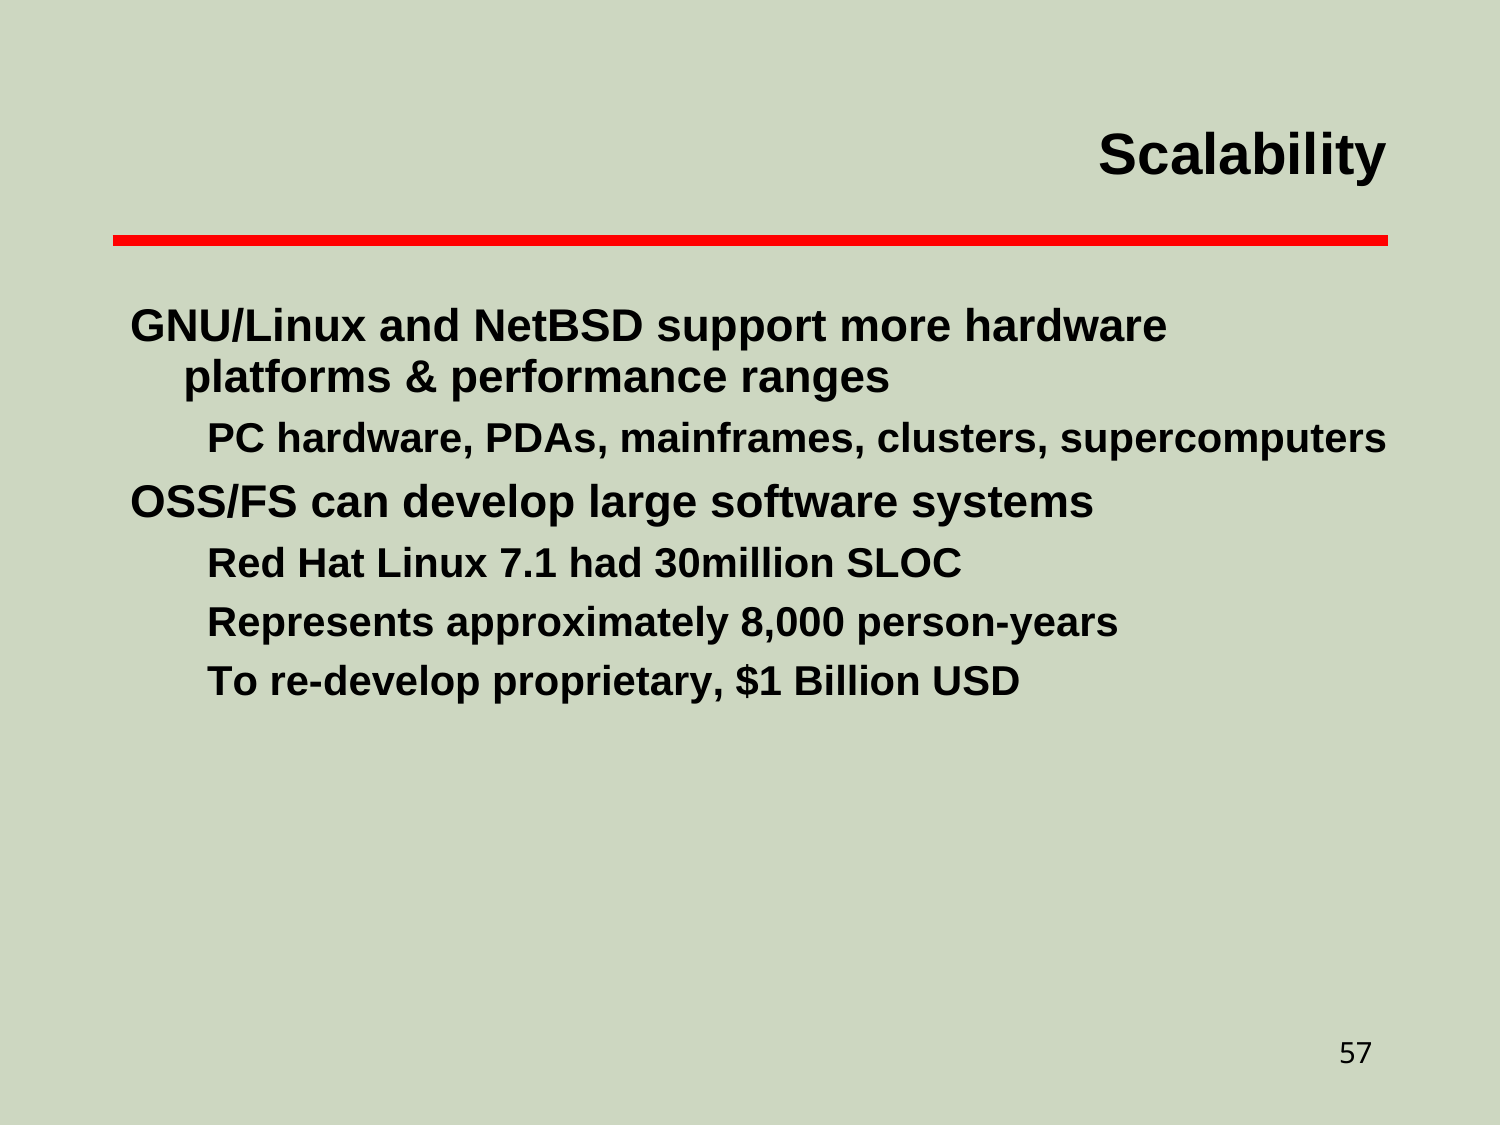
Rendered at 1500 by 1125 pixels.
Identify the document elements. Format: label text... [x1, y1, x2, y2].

title Scalability [337, 85, 1388, 224]
list GNU/Linux and NetBSD support more hardware platforms & performance ranges PC hardware, PDAs, mainframes, clusters, supercomputers OSS/FS can develop large software systems Red Hat Linux 7.1 had 30million SLOC Represents approximately 8,000 person-years To re-develop proprietary, $1 Billion USD [112, 299, 1388, 1001]
